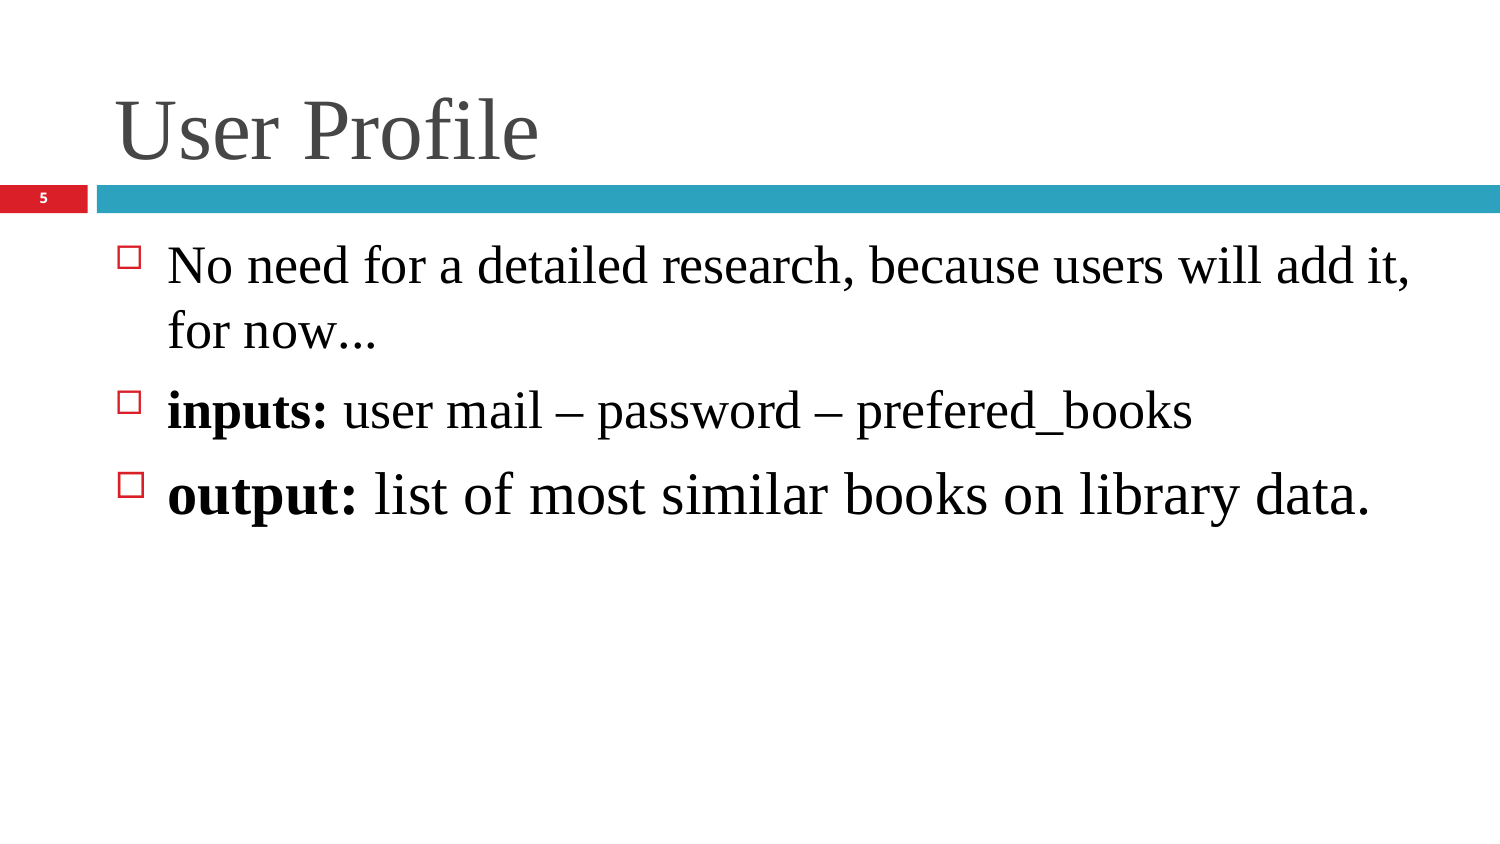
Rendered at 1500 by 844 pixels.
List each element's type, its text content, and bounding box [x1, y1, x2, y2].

text_box <number> [0, 184, 88, 215]
list No need for a detailed research, because users will add it, for now... inputs: user mail – password – prefered_books output: list of most similar books on library data. [99, 221, 1438, 760]
title User Profile [99, 19, 1438, 185]
